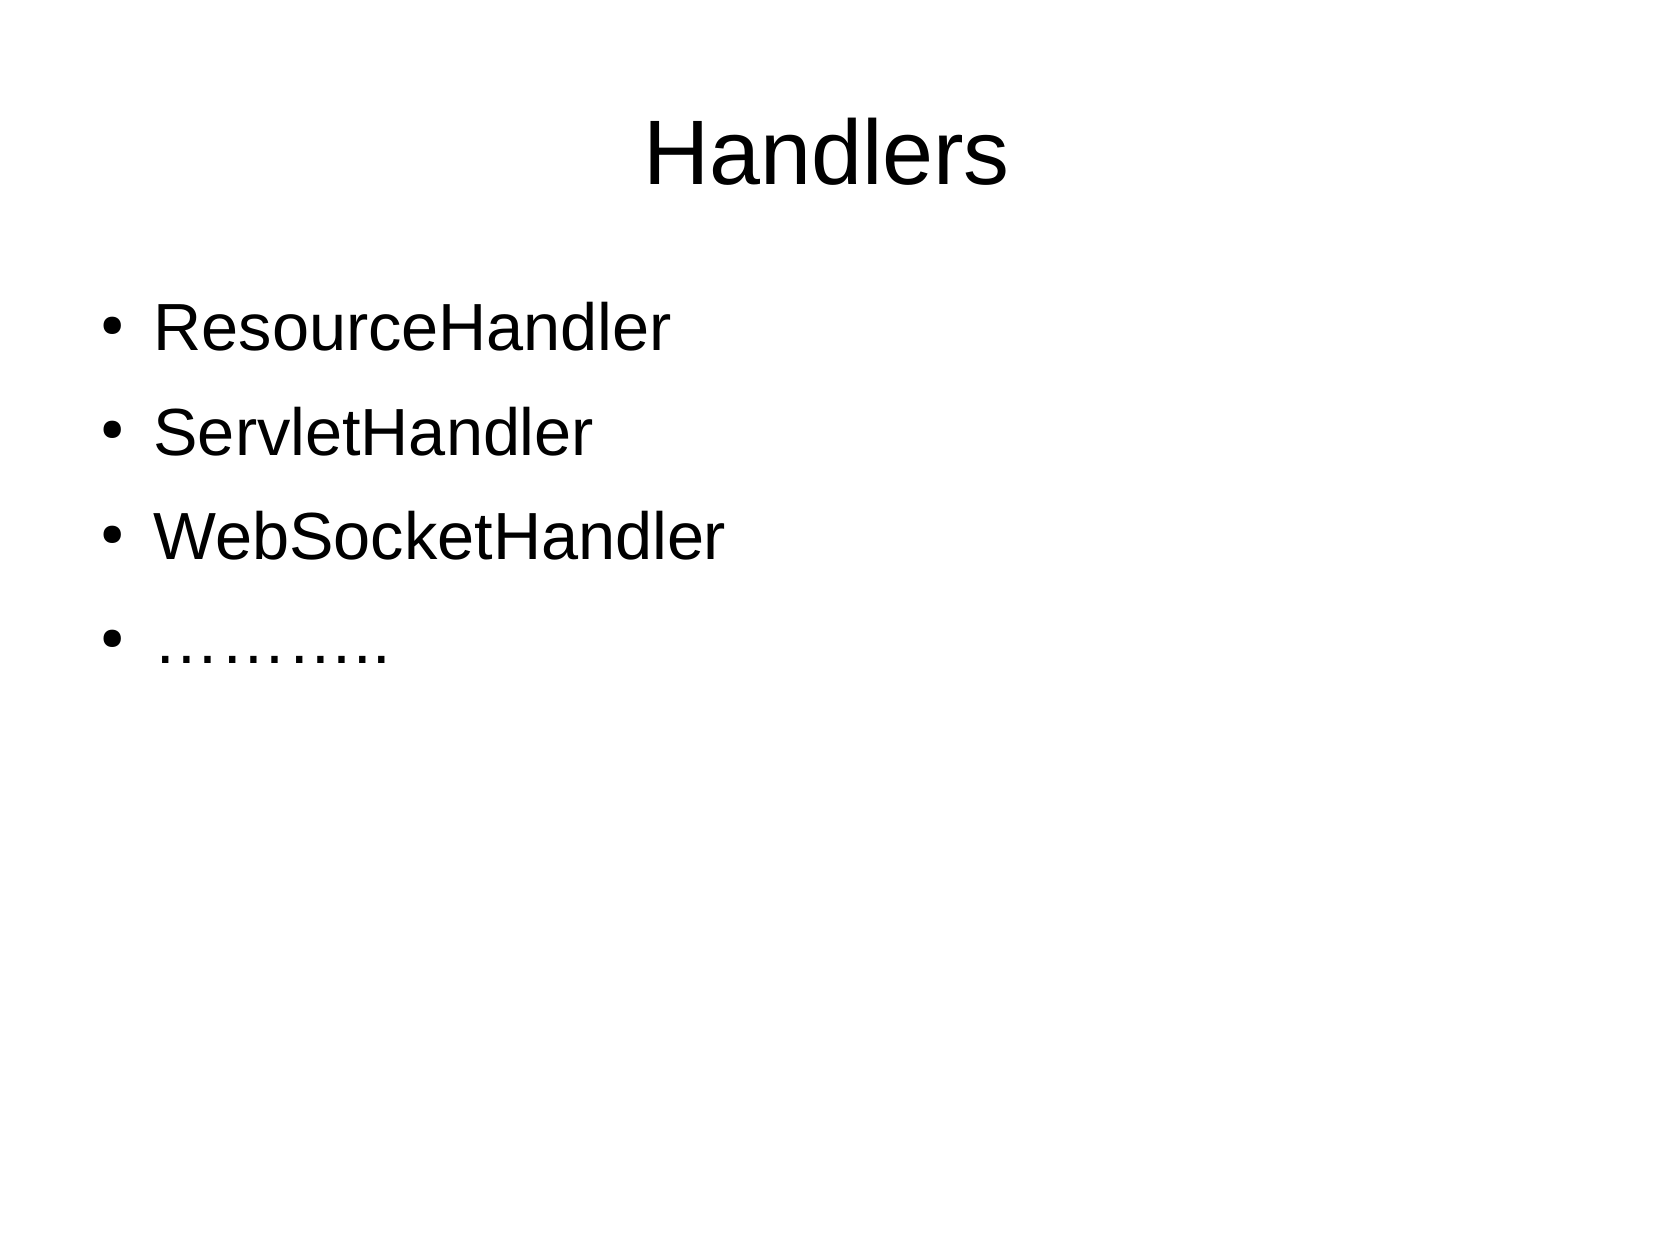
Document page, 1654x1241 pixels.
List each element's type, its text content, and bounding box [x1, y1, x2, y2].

list ResourceHandler ServletHandler WebSocketHandler ……….. [82, 290, 1571, 1010]
title Handlers [82, 49, 1571, 257]
